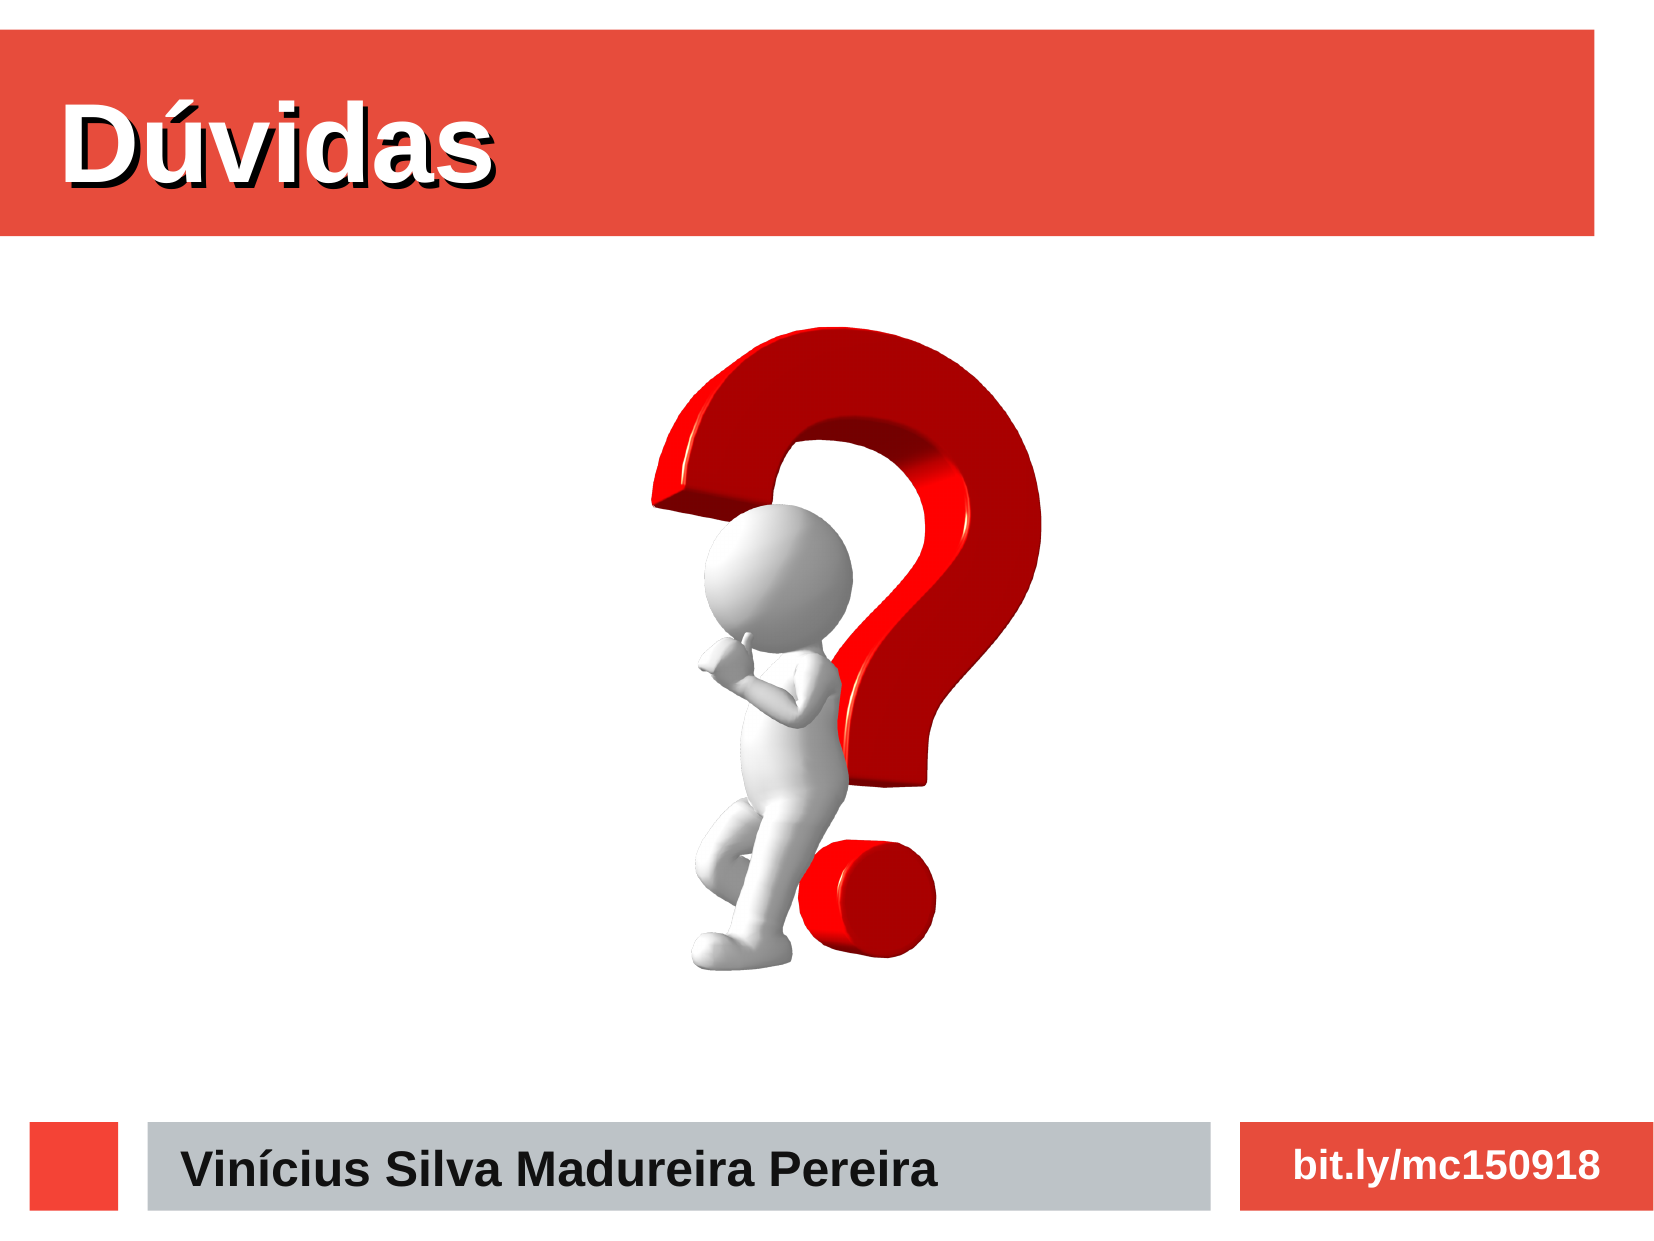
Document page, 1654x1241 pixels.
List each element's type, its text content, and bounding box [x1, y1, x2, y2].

title Dúvidas [59, 59, 1595, 207]
text_box bit.ly/mc150918 [1228, 1133, 1654, 1205]
picture [494, 315, 1159, 981]
text_box Vinícius Silva Madureira Pereira [165, 1133, 1170, 1205]
